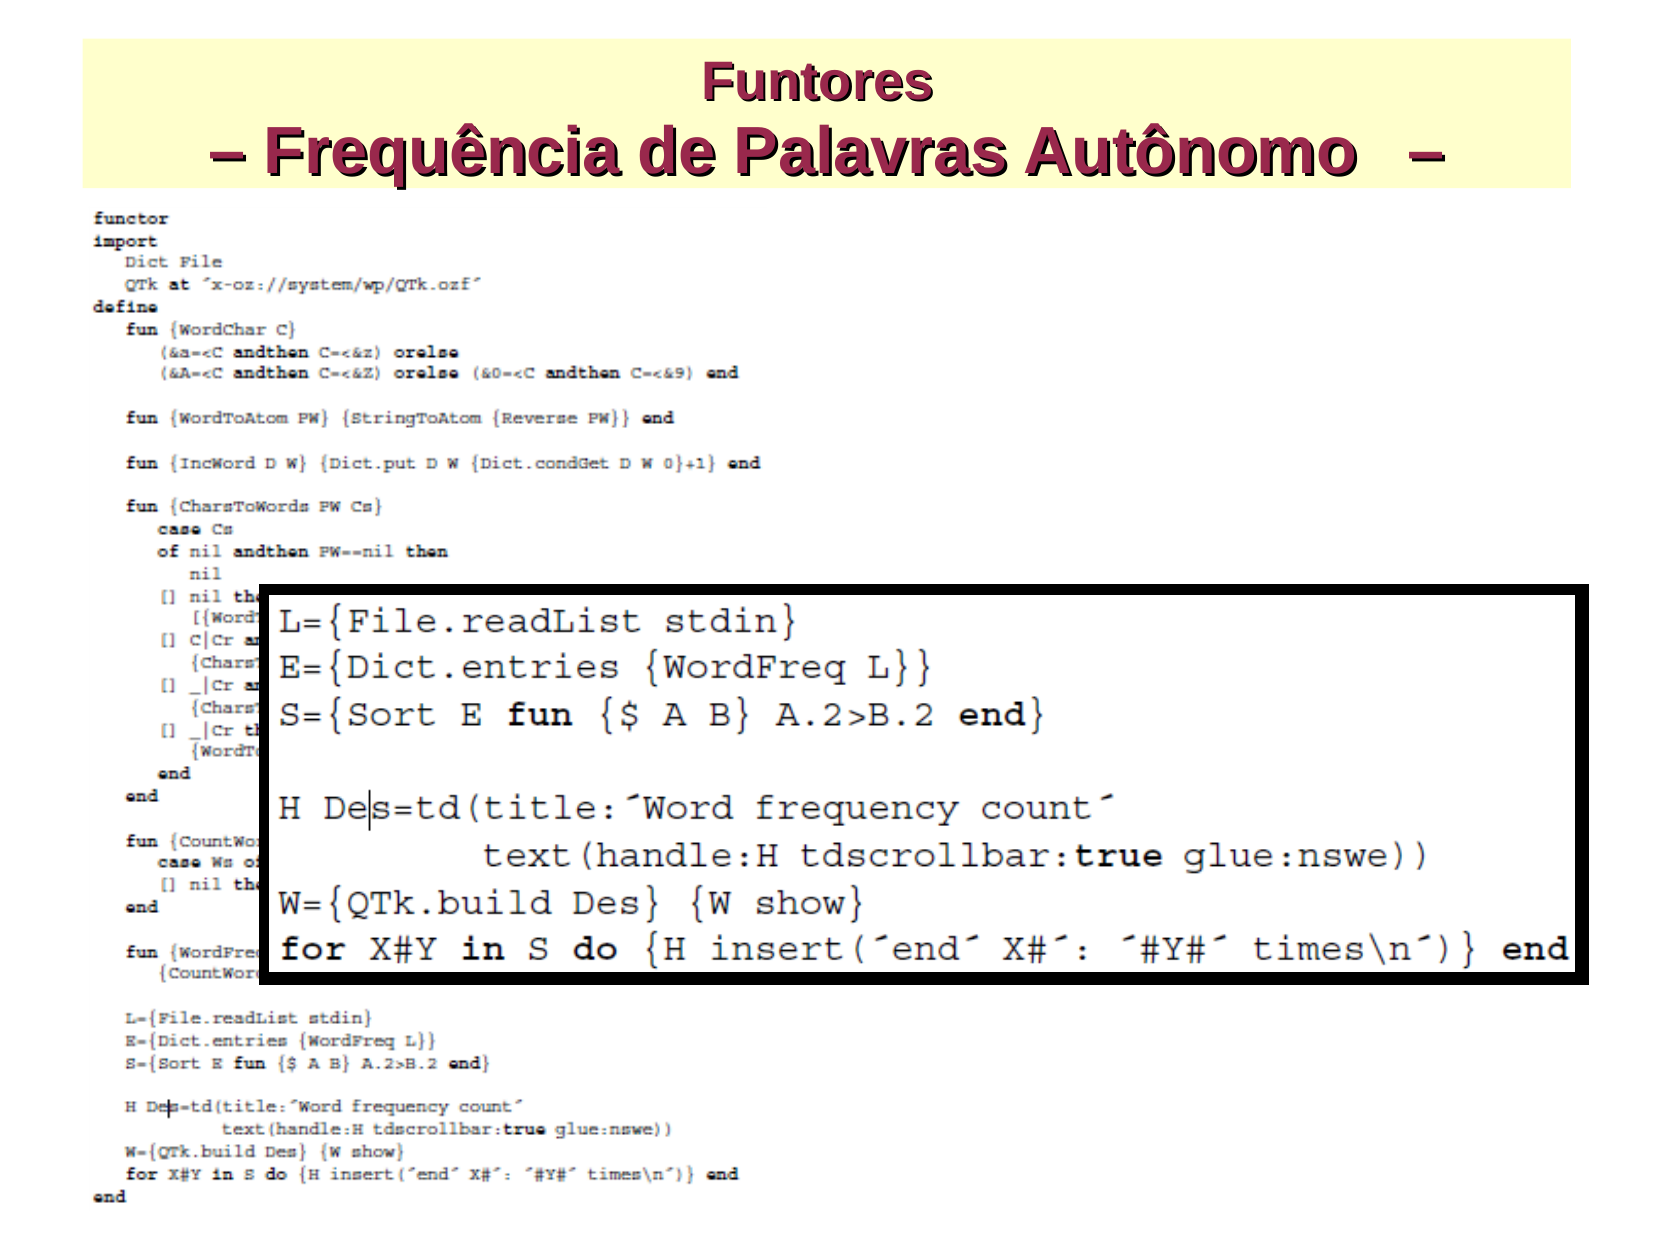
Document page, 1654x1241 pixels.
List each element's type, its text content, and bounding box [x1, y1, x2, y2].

picture [269, 595, 1575, 973]
title Funtores – Frequência de Palavras Autônomo – [82, 38, 1571, 189]
picture [88, 206, 767, 1211]
text_box [259, 584, 1589, 985]
